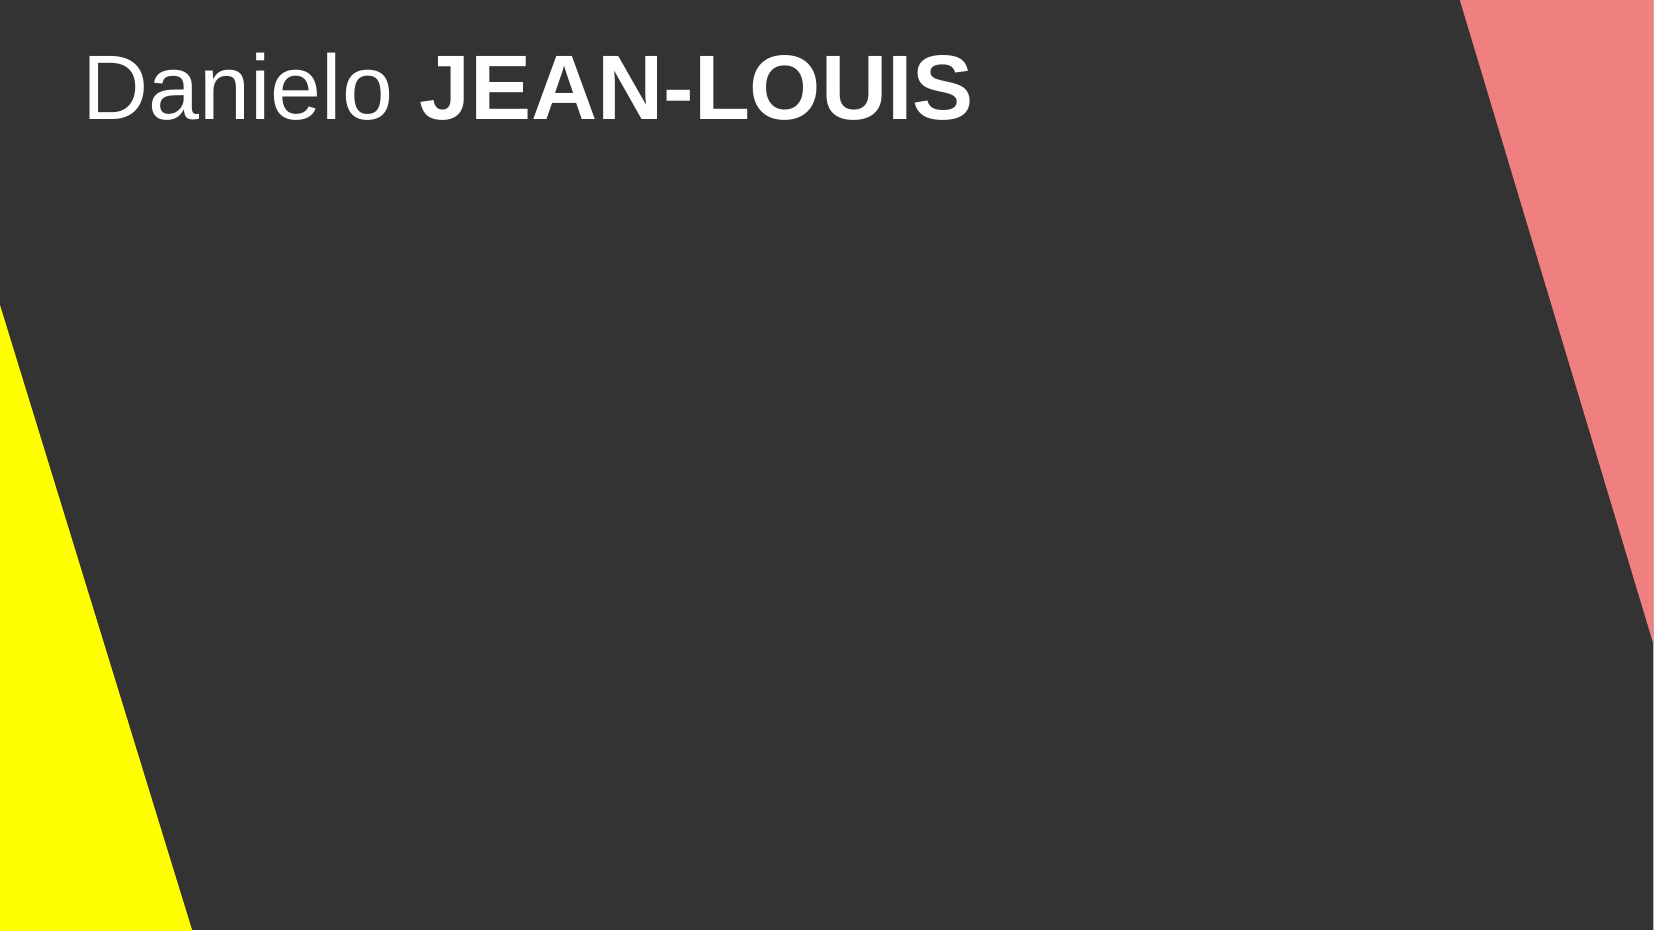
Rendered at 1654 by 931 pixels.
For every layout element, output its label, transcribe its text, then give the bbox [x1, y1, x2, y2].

subtitle Danielo JEAN-LOUIS [82, 36, 1532, 242]
text_box [1459, 0, 1654, 647]
text_box [0, 305, 193, 931]
